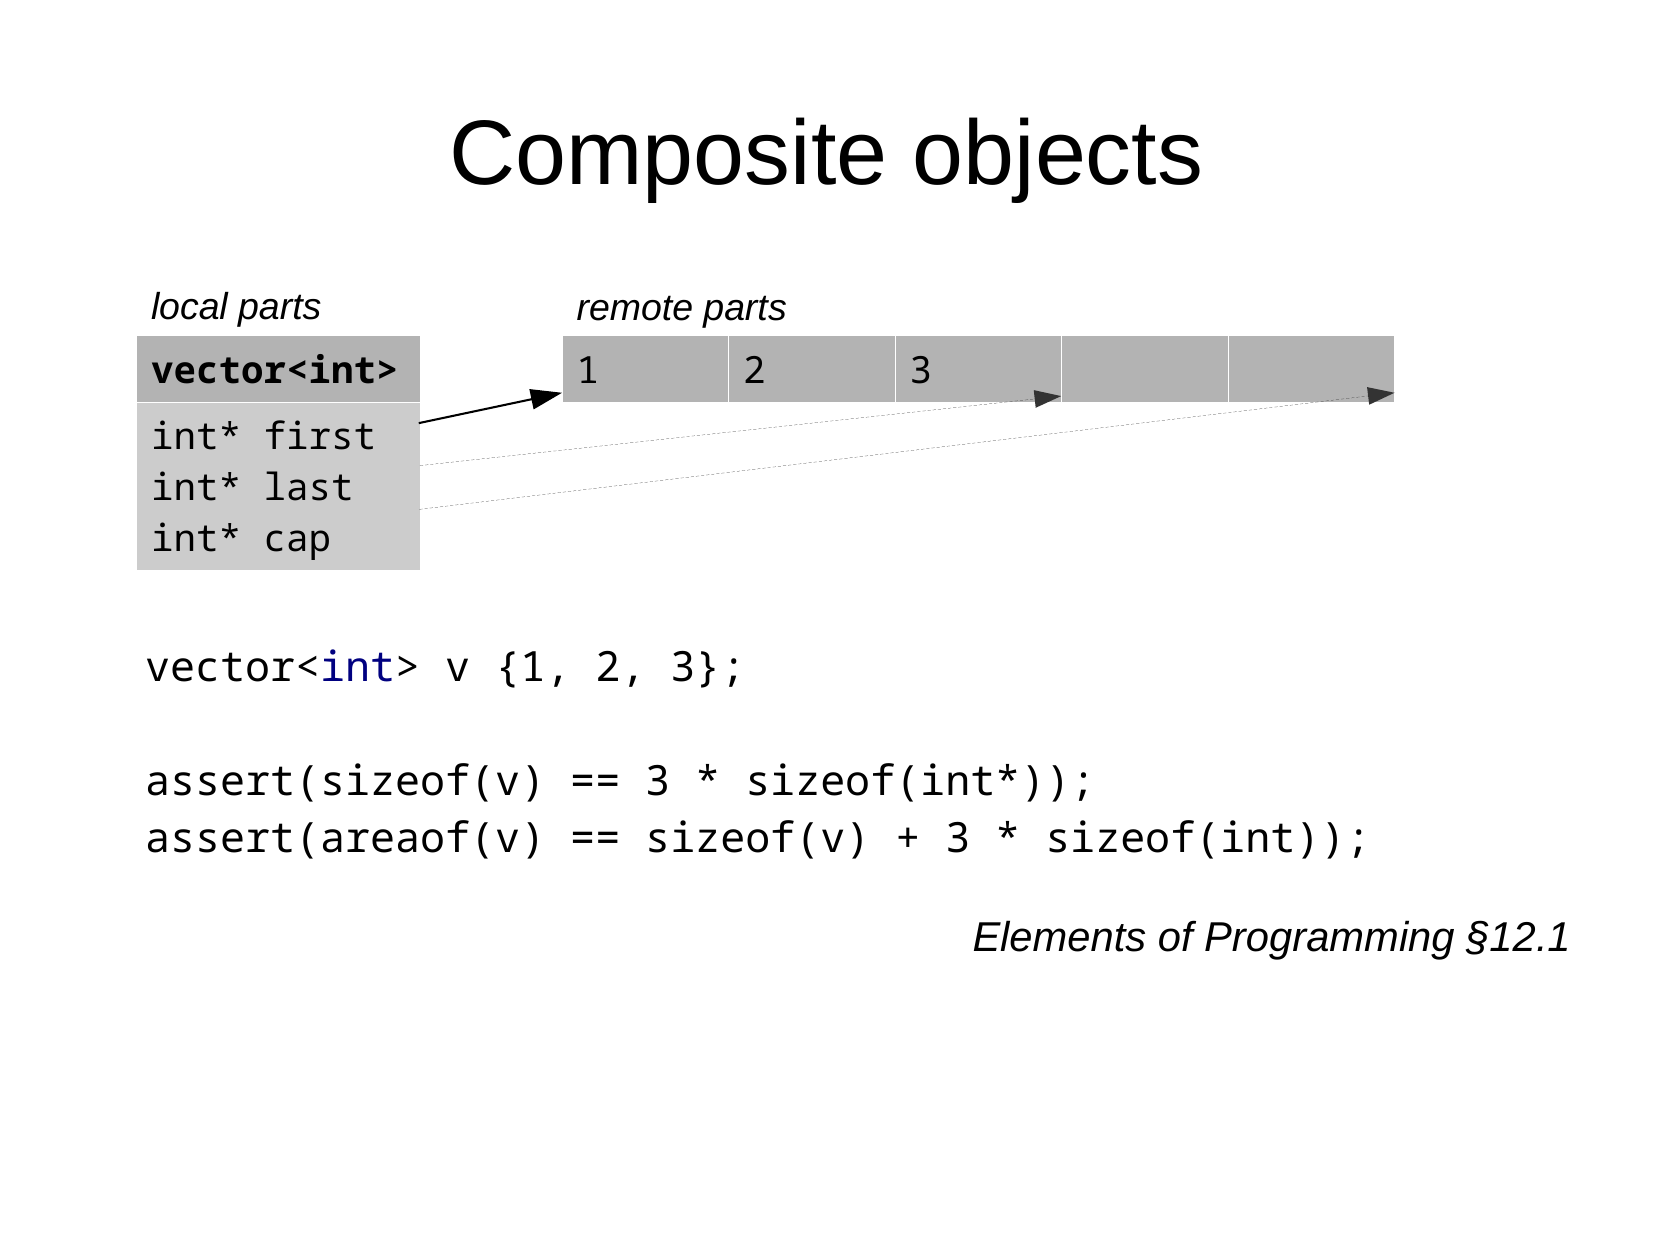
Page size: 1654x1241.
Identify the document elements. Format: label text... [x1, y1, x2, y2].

text_box vector<int> v {1, 2, 3}; assert(sizeof(v) == 3 * sizeof(int*)); assert(areaof(v) == sizeof(v) + 3 * sizeof(int)); [130, 628, 1524, 846]
table_cell int* first int* last int* cap [137, 403, 420, 570]
table_header [1229, 336, 1394, 402]
table_header 3 [1051, 397, 1061, 402]
table_header 2 [729, 336, 895, 402]
text_box Elements of Programming §12.1 [82, 870, 1571, 1004]
table_header 3 [896, 336, 1061, 402]
table_header [1378, 394, 1394, 402]
table_header [1062, 336, 1228, 402]
table_header vector<int> [137, 336, 420, 402]
table_header 1 [563, 336, 728, 402]
title Composite objects [82, 49, 1571, 257]
text_box remote parts [561, 278, 832, 336]
text_box local parts [136, 278, 407, 336]
